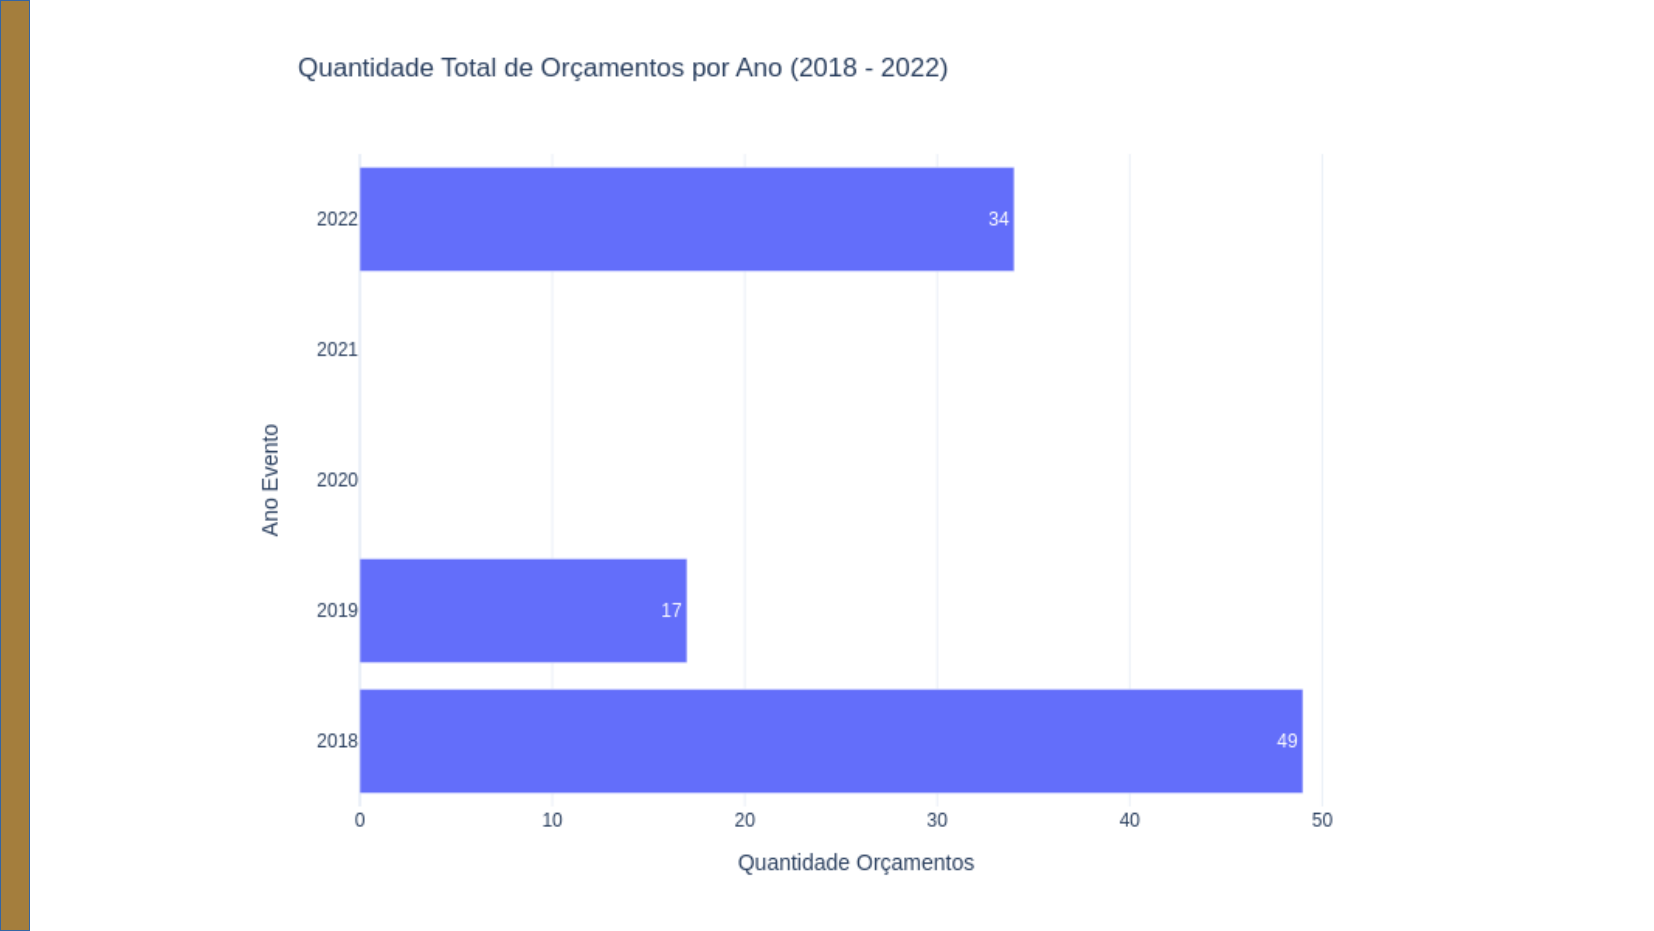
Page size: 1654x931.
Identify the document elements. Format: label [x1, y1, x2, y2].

text_box [0, 0, 30, 931]
picture [236, 0, 1477, 931]
